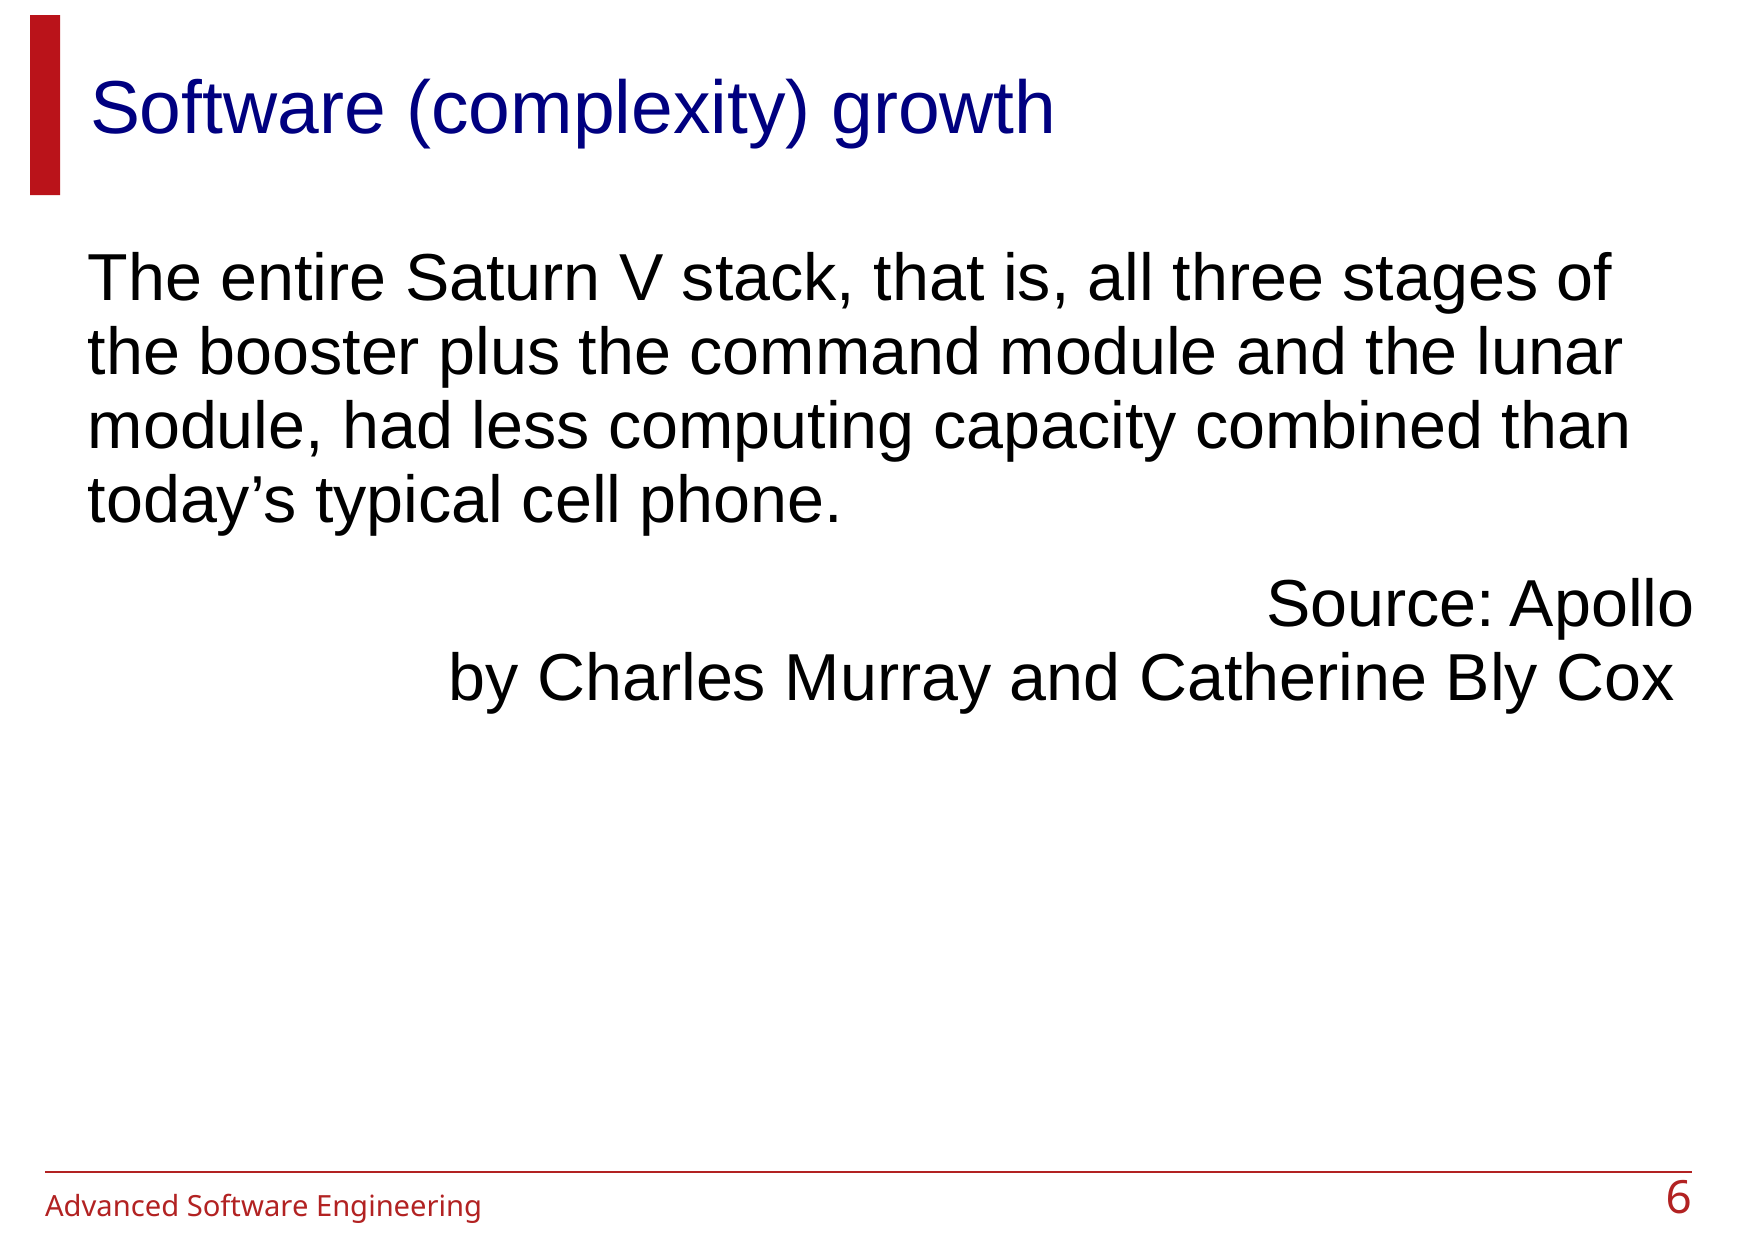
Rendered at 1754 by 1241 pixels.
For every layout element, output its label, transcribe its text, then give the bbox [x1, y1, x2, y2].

title Software (complexity) growth [90, 19, 1726, 196]
list The entire Saturn V stack, that is, all three stages of the booster plus the command module and the lunar module, had less computing capacity combined than today’s typical cell phone. Source: Apollo by Charles Murray and Catherine Bly Cox [87, 240, 1696, 1081]
